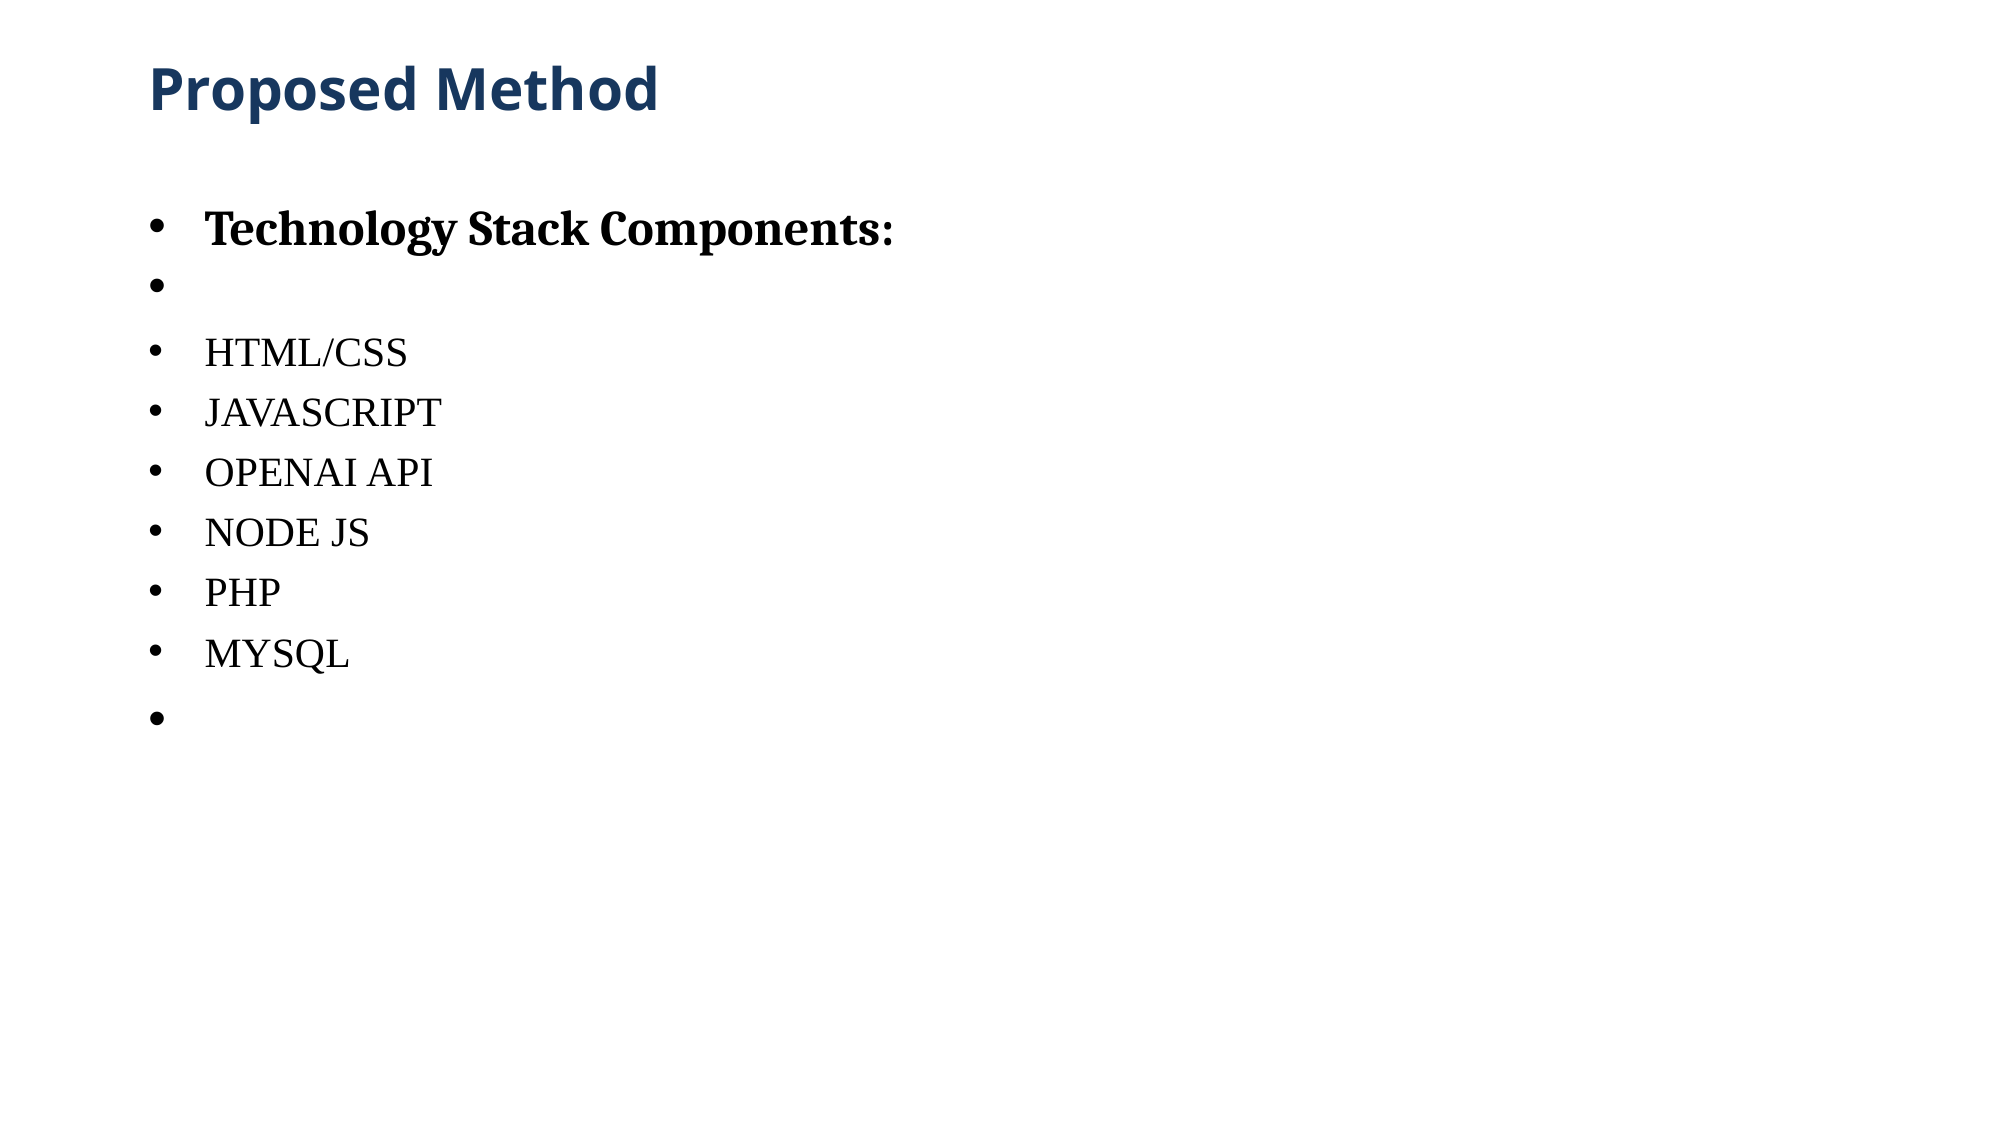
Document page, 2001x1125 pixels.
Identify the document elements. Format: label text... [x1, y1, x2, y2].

title Proposed Method [133, 45, 1884, 126]
list Technology Stack Components: HTML/CSS JAVASCRIPT OPENAI API NODE JS PHP MYSQL [133, 187, 1884, 1000]
